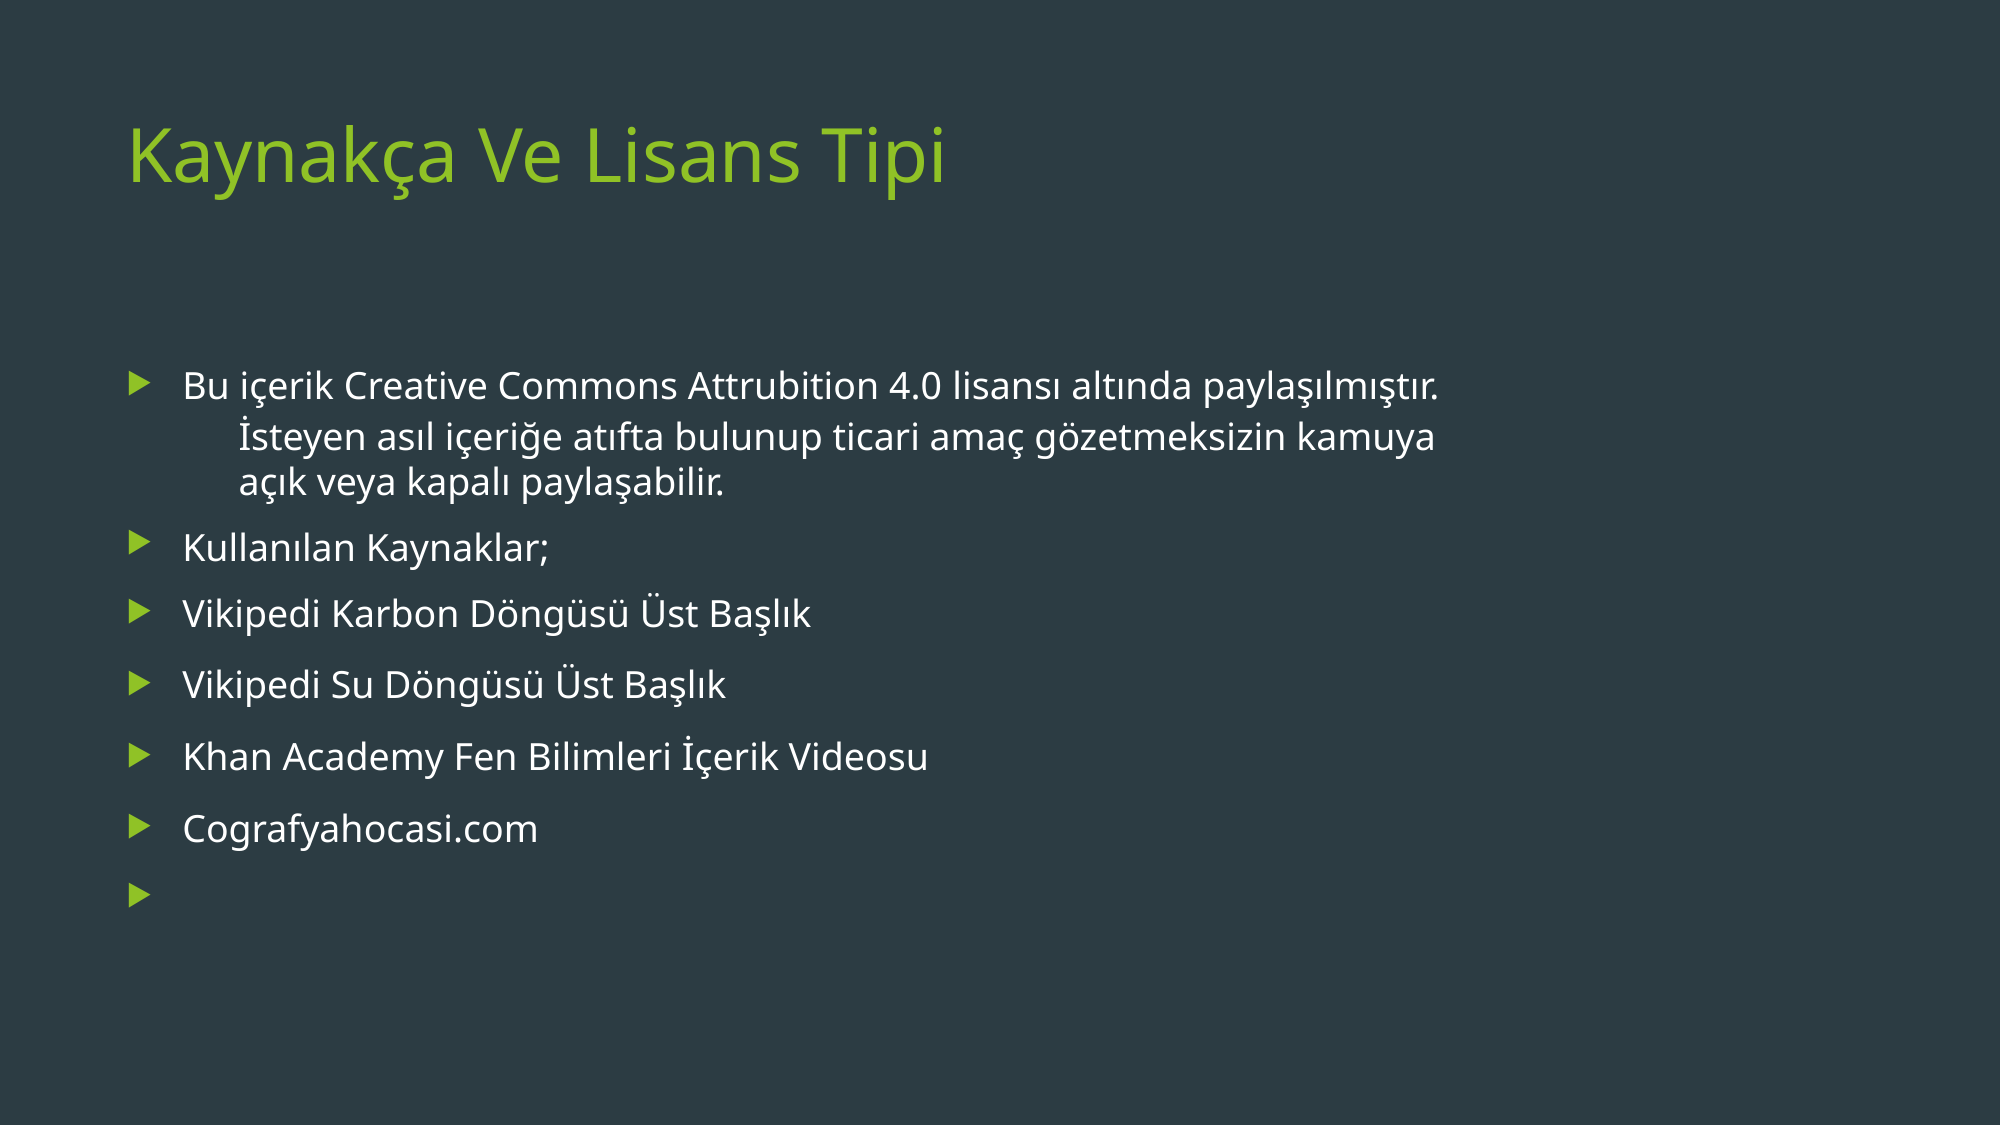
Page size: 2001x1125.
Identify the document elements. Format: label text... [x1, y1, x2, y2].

title Kaynakça Ve Lisans Tipi [111, 99, 1522, 317]
list Bu içerik Creative Commons Attrubition 4.0 lisansı altında paylaşılmıştır. İsteyen asıl içeriğe atıfta bulunup ticari amaç gözetmeksizin kamuya açık veya kapalı paylaşabilir. Kullanılan Kaynaklar; Vikipedi Karbon Döngüsü Üst Başlık Vikipedi Su Döngüsü Üst Başlık Khan Academy Fen Bilimleri İçerik Videosu Cografyahocasi.com [111, 354, 1522, 992]
